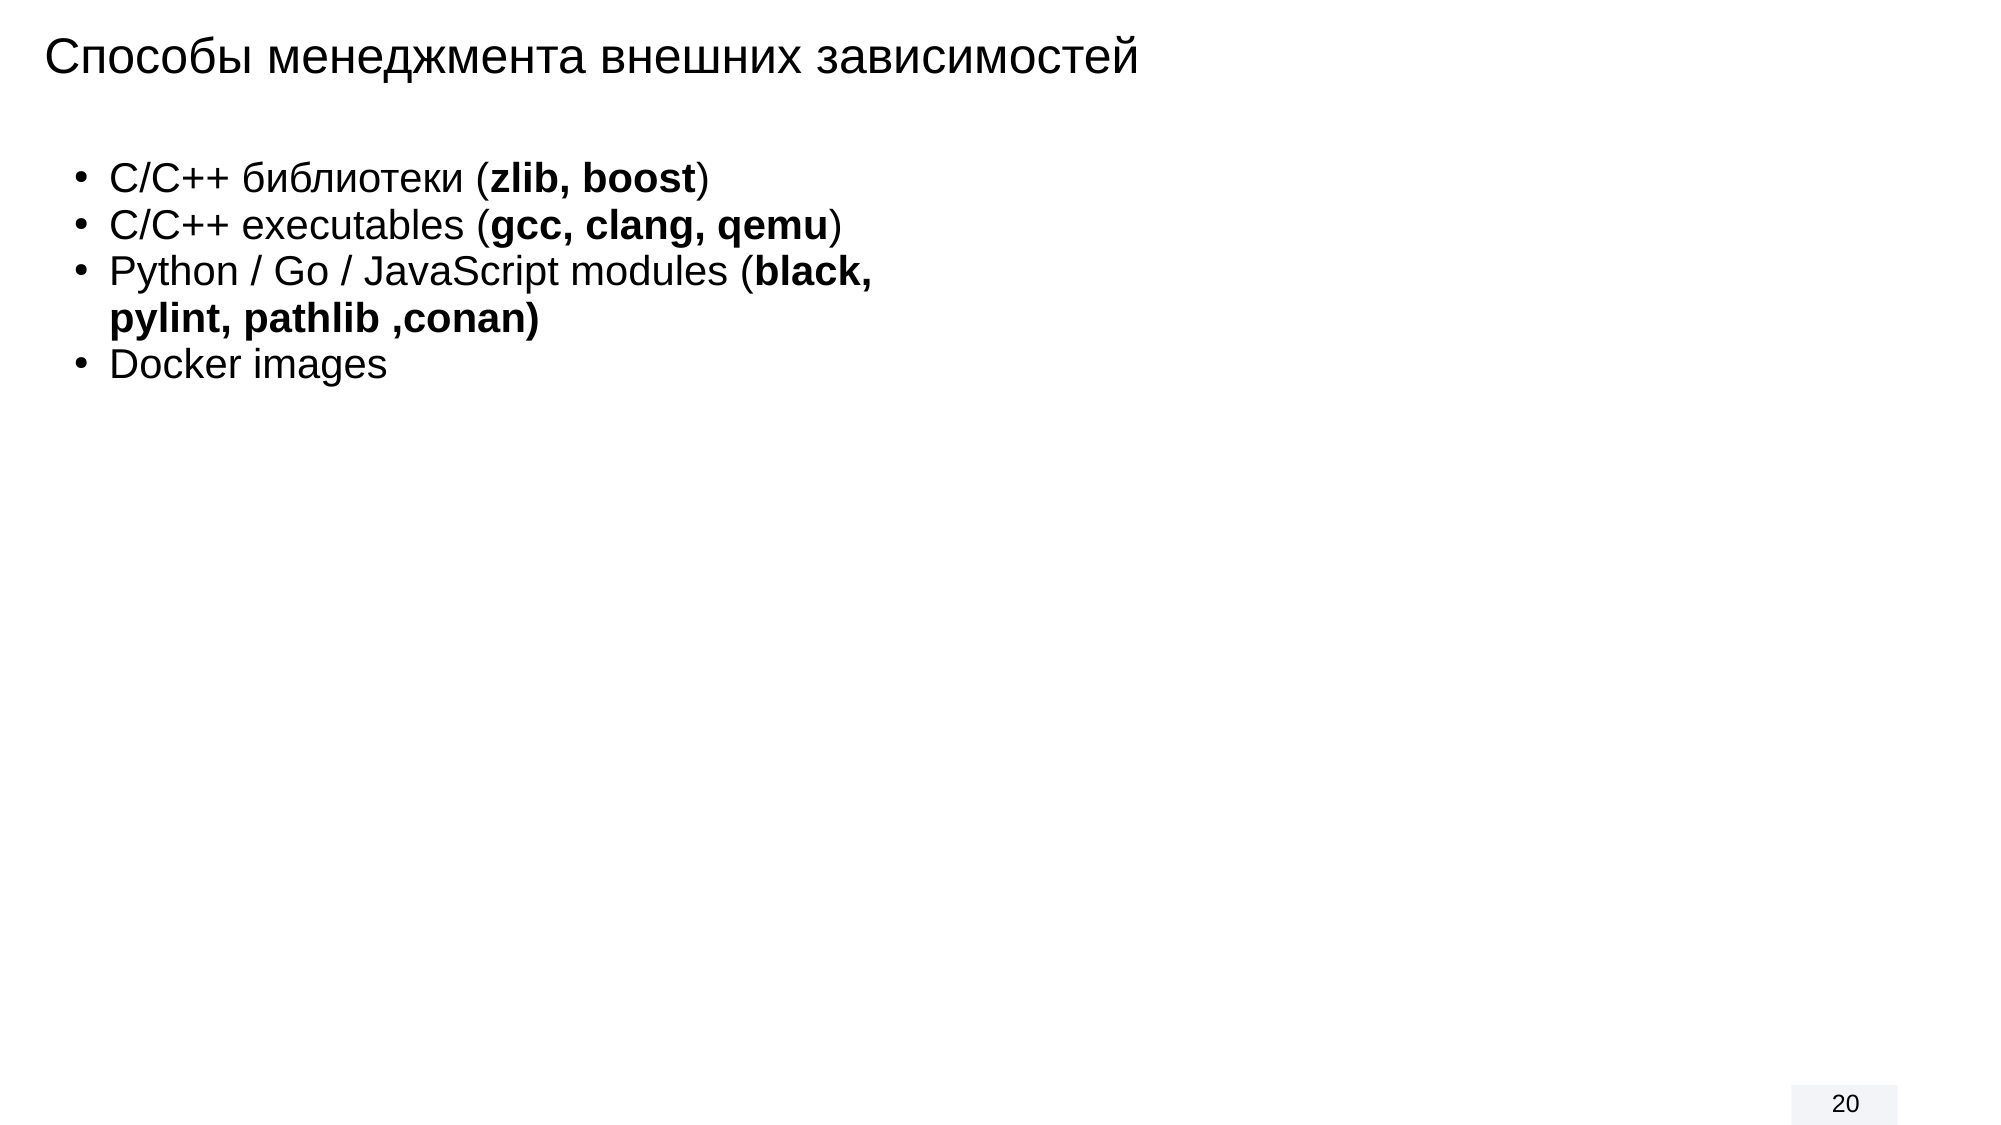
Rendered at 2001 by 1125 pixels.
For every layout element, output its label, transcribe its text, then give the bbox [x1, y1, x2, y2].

text_box C/C++ библиотеки (zlib, boost) C/C++ executables (gcc, clang, qemu) Python / Go / JavaScript modules (black, pylint, pathlib ,conan) Docker images [59, 147, 945, 395]
text_box Способы менеджмента внешних зависимостей [29, 21, 1595, 92]
text_box <number> [1817, 1082, 1961, 1125]
